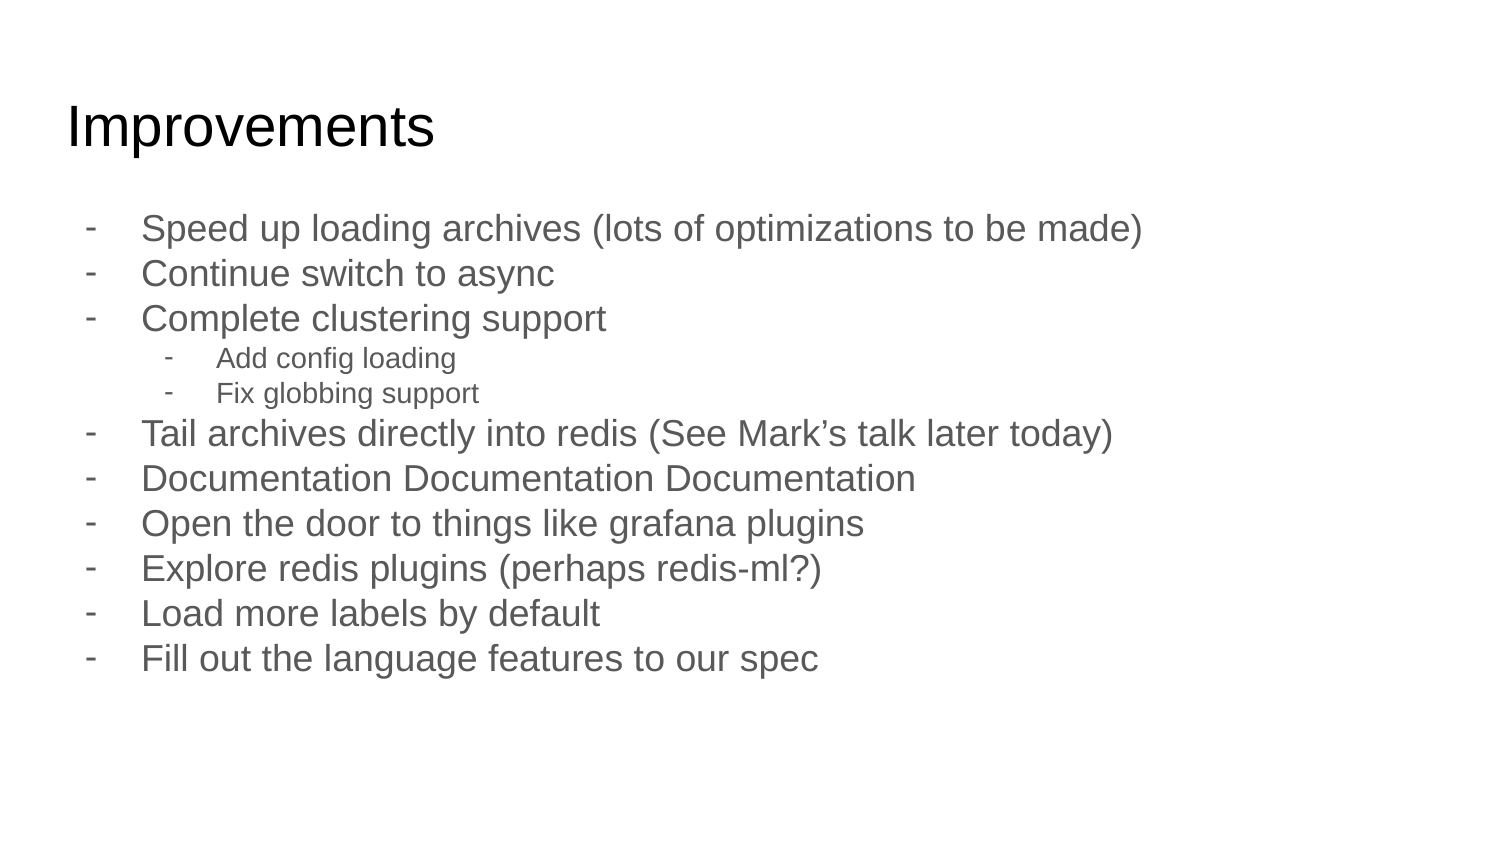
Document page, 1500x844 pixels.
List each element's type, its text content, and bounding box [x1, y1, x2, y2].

list Speed up loading archives (lots of optimizations to be made) Continue switch to async Complete clustering support Add config loading Fix globbing support Tail archives directly into redis (See Mark’s talk later today) Documentation Documentation Documentation Open the door to things like grafana plugins Explore redis plugins (perhaps redis-ml?) Load more labels by default Fill out the language features to our spec [51, 189, 1449, 750]
title Improvements [51, 72, 1449, 167]
